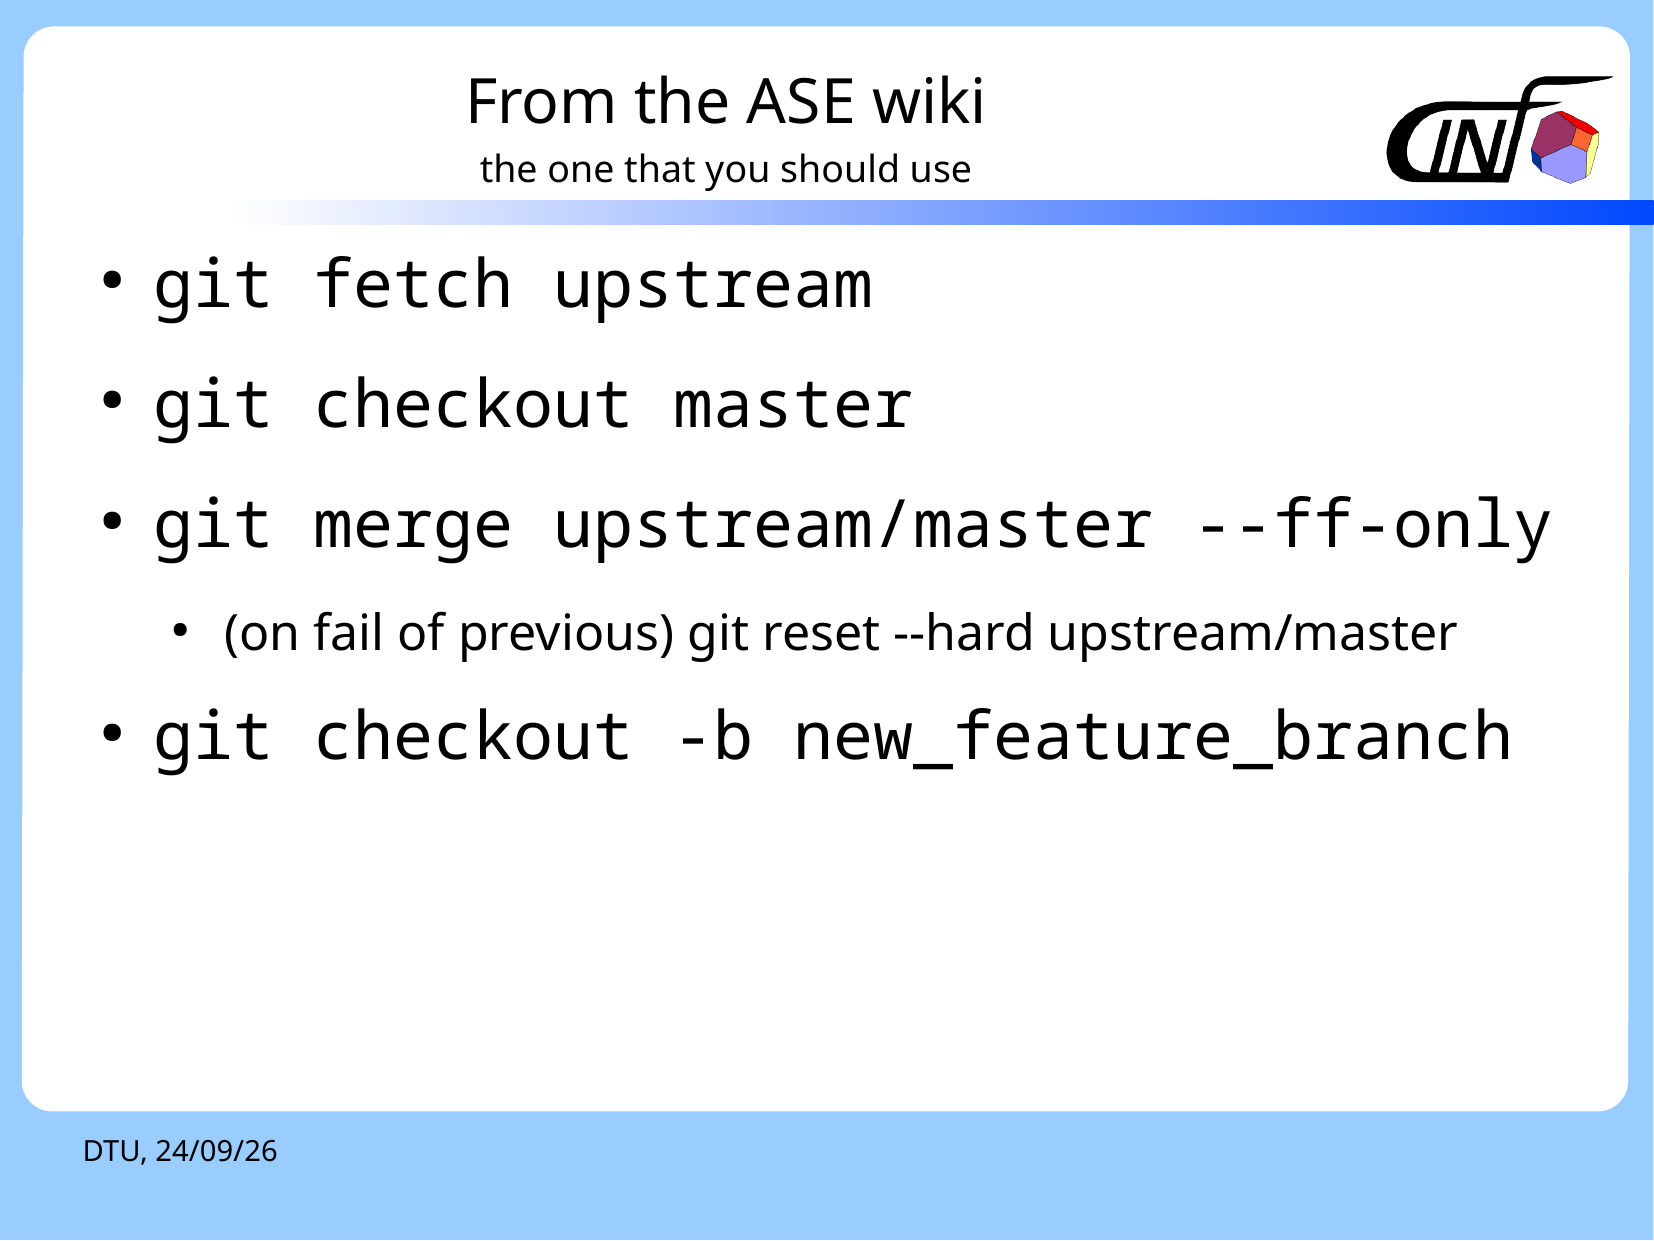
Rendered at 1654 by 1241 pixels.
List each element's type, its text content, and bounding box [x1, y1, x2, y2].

title From the ASE wiki the one that you should use [82, 49, 1371, 201]
picture [1386, 76, 1613, 184]
list git fetch upstream git checkout master git merge upstream/master --ff-only (on fail of previous) git reset --hard upstream/master git checkout -b new_feature_branch [82, 236, 1583, 1055]
